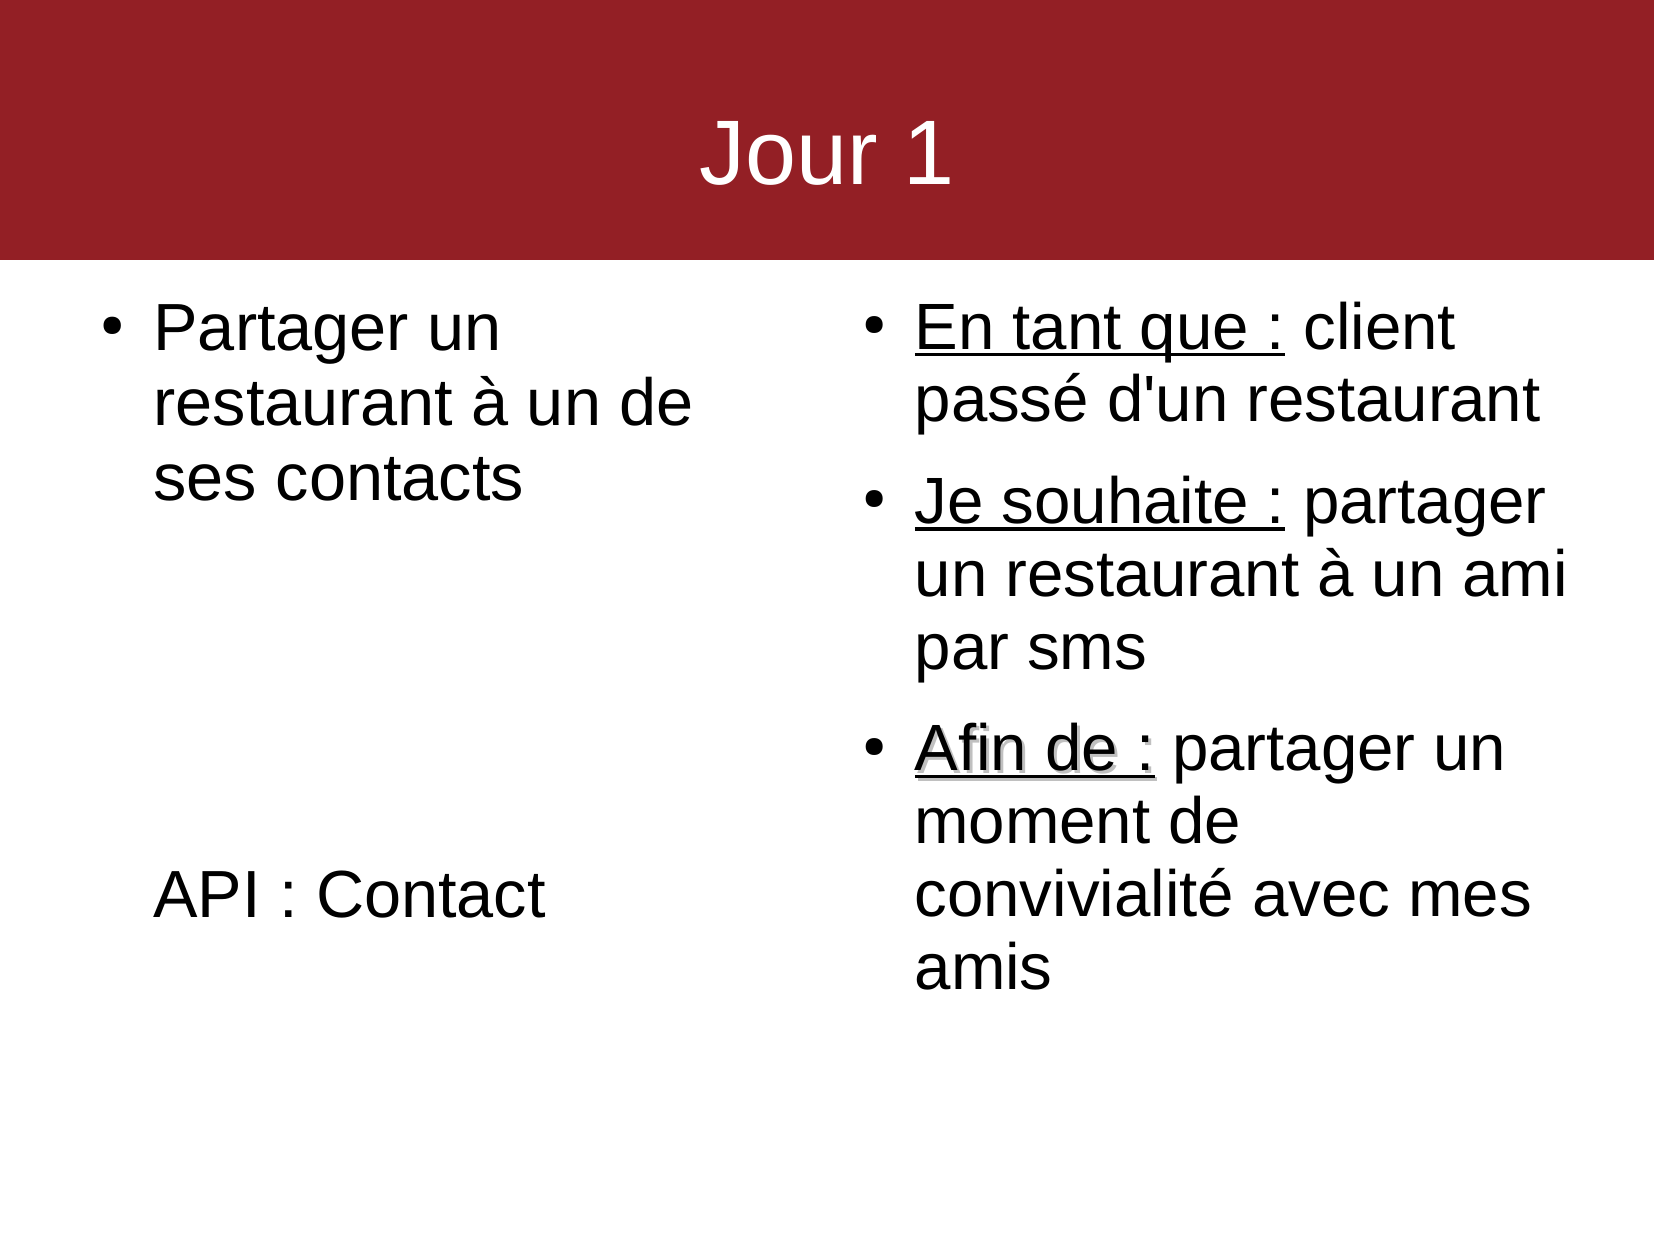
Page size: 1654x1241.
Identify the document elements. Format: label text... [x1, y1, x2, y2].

list En tant que : client passé d'un restaurant Je souhaite : partager un restaurant à un ami par sms Afin de : partager un moment de convivialité avec mes amis [845, 290, 1572, 1010]
title Jour 1 [82, 49, 1571, 257]
text_box [0, 0, 1654, 260]
list Partager un restaurant à un de ses contacts API : Contact [82, 290, 809, 1010]
